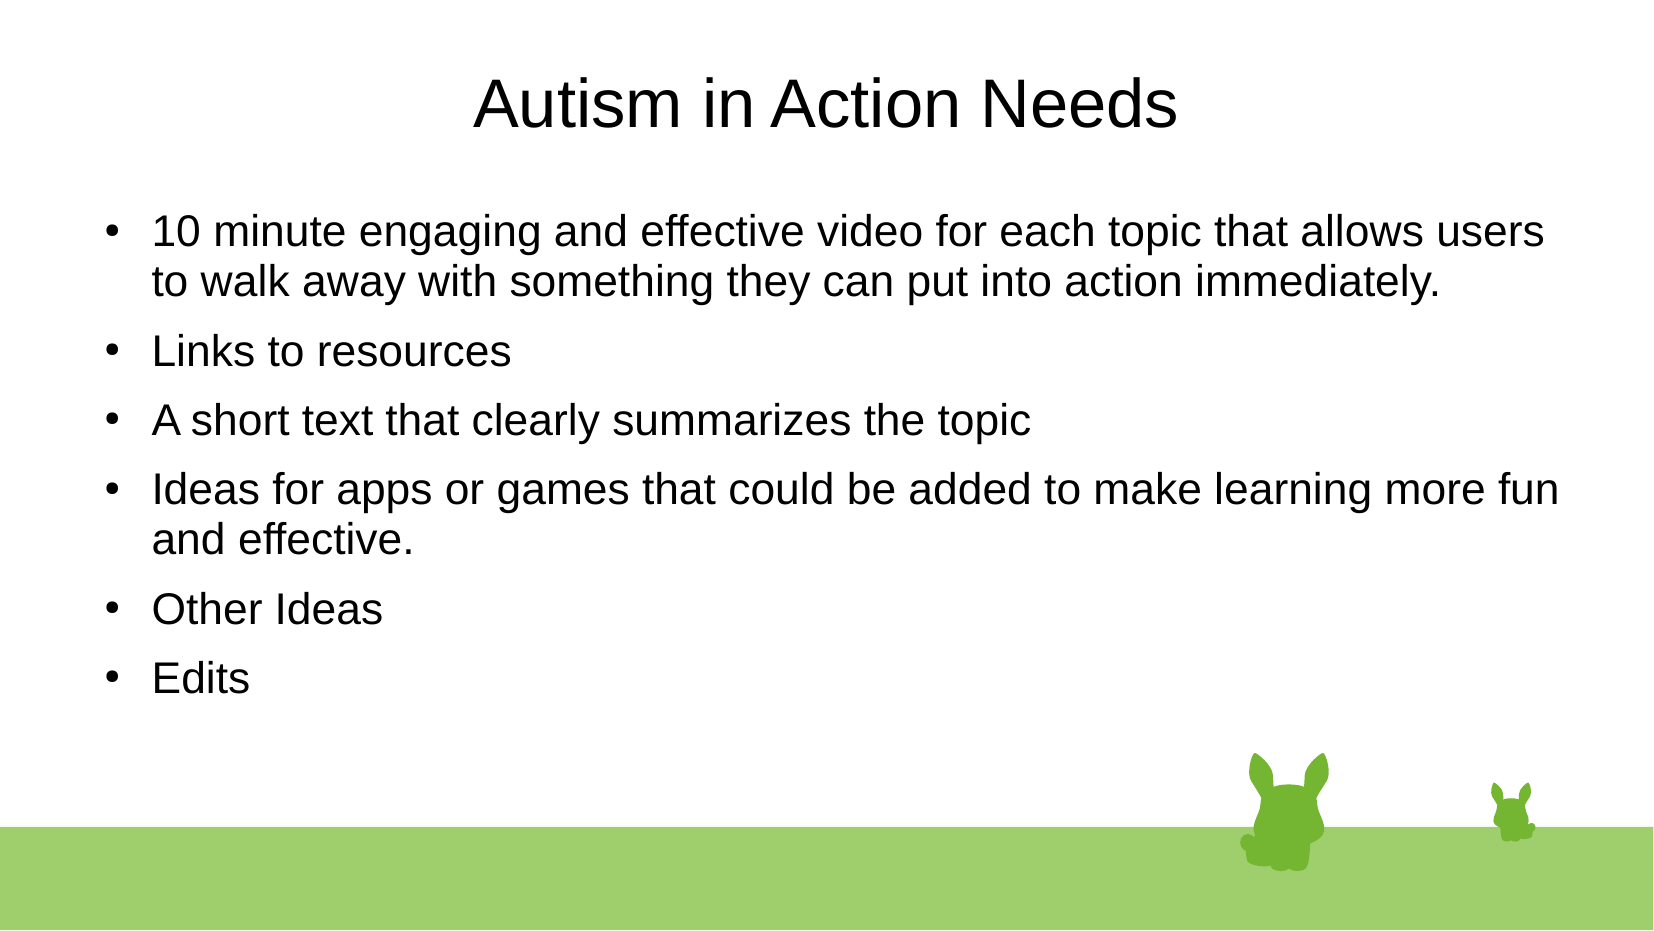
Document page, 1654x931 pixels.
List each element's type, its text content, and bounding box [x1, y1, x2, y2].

title Autism in Action Needs [88, 29, 1565, 178]
list 10 minute engaging and effective video for each topic that allows users to walk away with something they can put into action immediately. Links to resources A short text that clearly summarizes the topic Ideas for apps or games that could be added to make learning more fun and effective. Other Ideas Edits [88, 206, 1565, 739]
